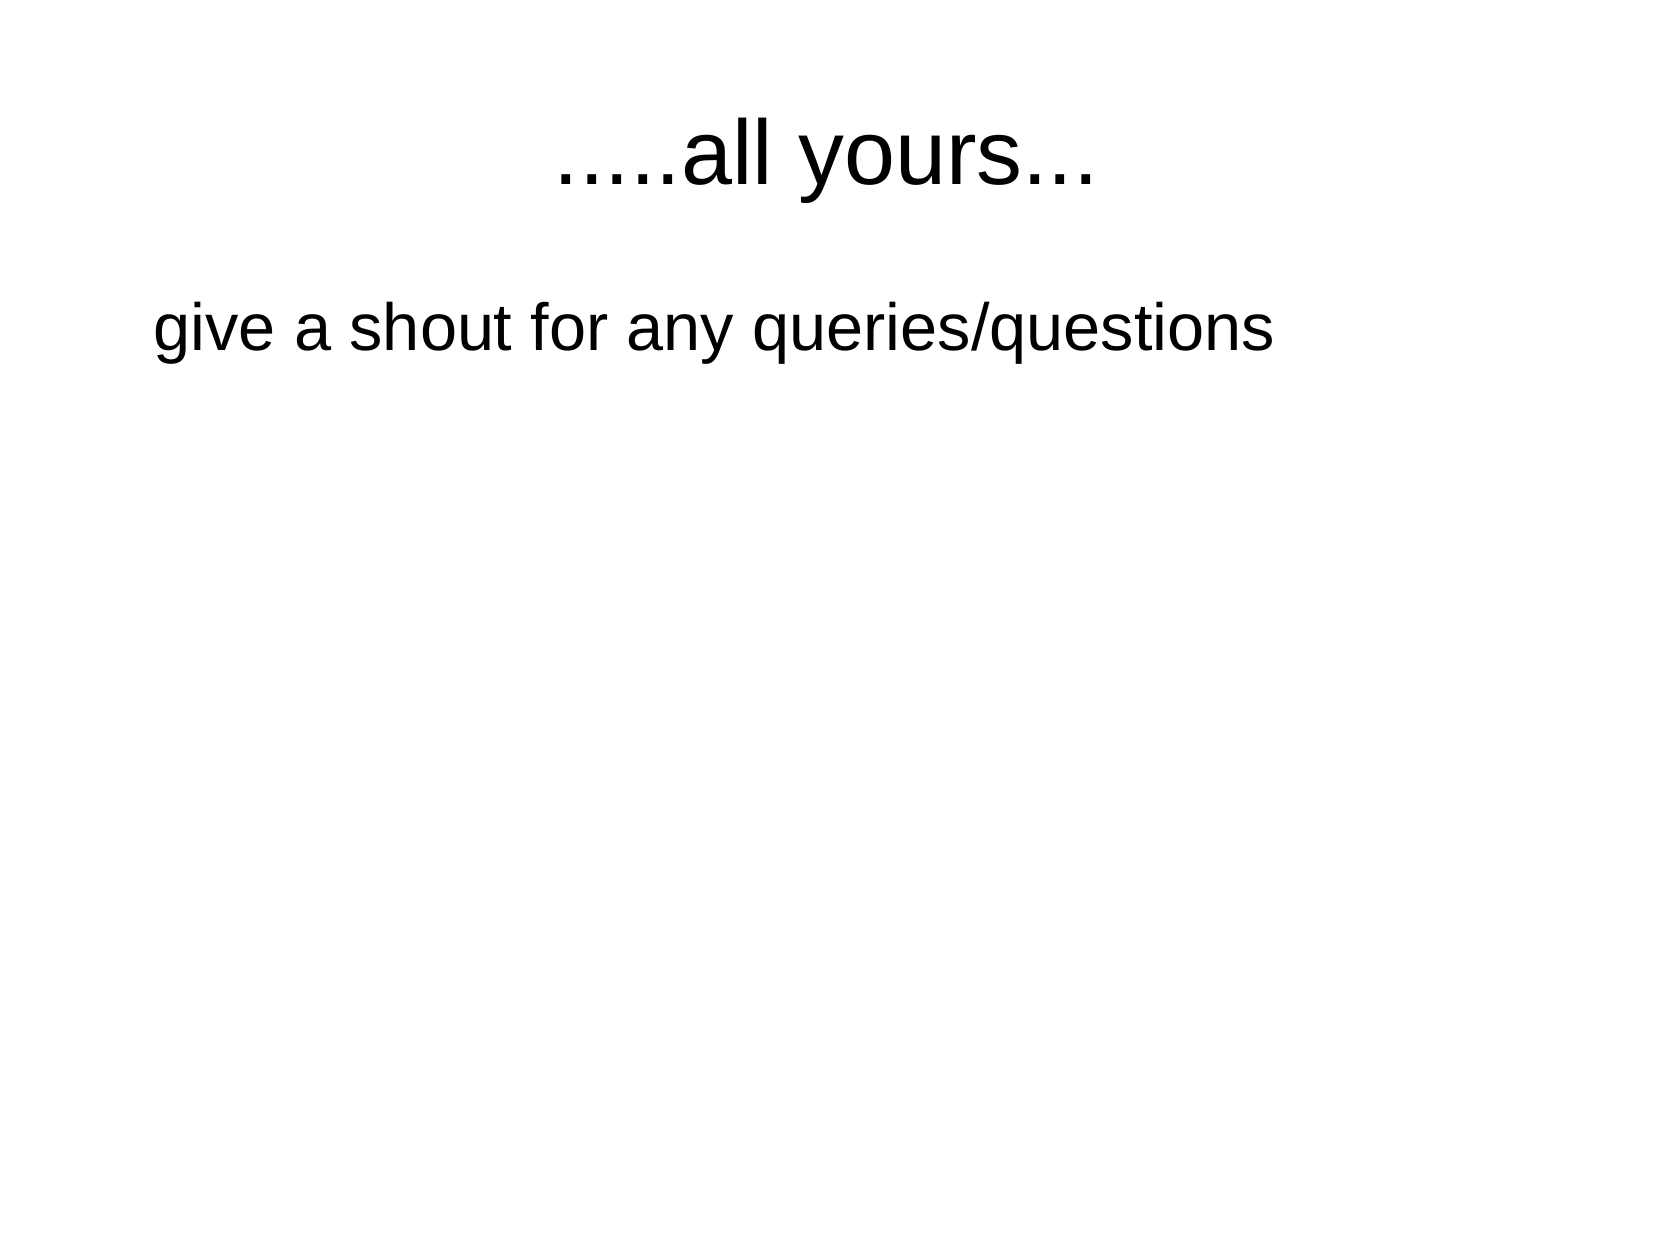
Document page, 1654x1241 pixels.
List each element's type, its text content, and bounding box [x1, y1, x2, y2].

list give a shout for any queries/questions [82, 290, 1571, 1010]
title .....all yours... [82, 49, 1571, 257]
